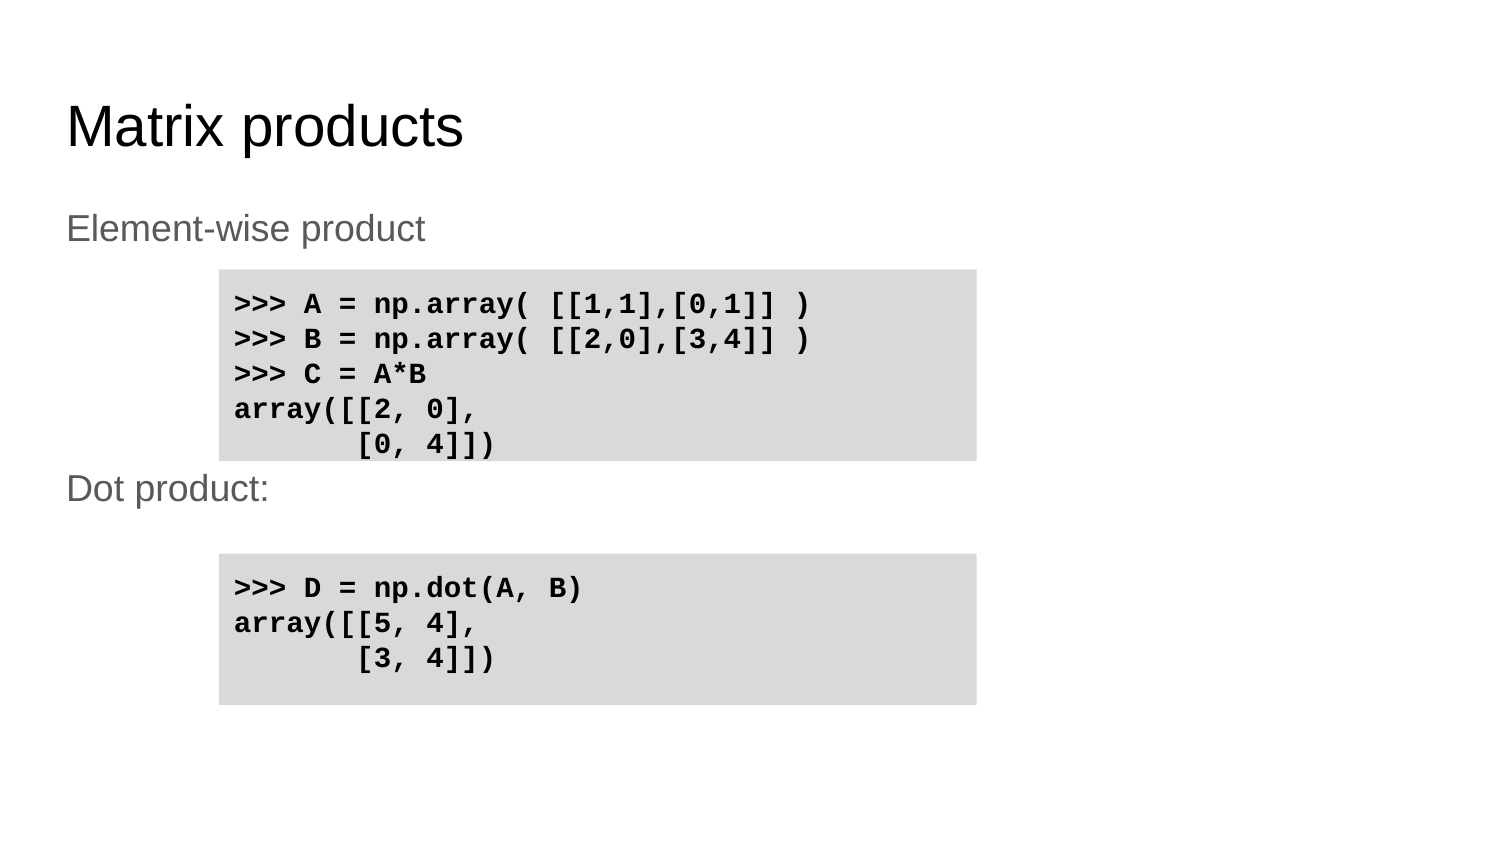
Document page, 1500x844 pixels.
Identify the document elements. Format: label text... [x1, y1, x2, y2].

text_box >>> A = np.array( [[1,1],[0,1]] ) >>> B = np.array( [[2,0],[3,4]] ) >>> C = A*B array([[2, 0], [0, 4]]) [218, 269, 977, 462]
list Element-wise product Dot product: [51, 189, 1449, 721]
text_box >>> D = np.dot(A, B) array([[5, 4], [3, 4]]) [218, 553, 977, 705]
title Matrix products [51, 72, 1449, 167]
